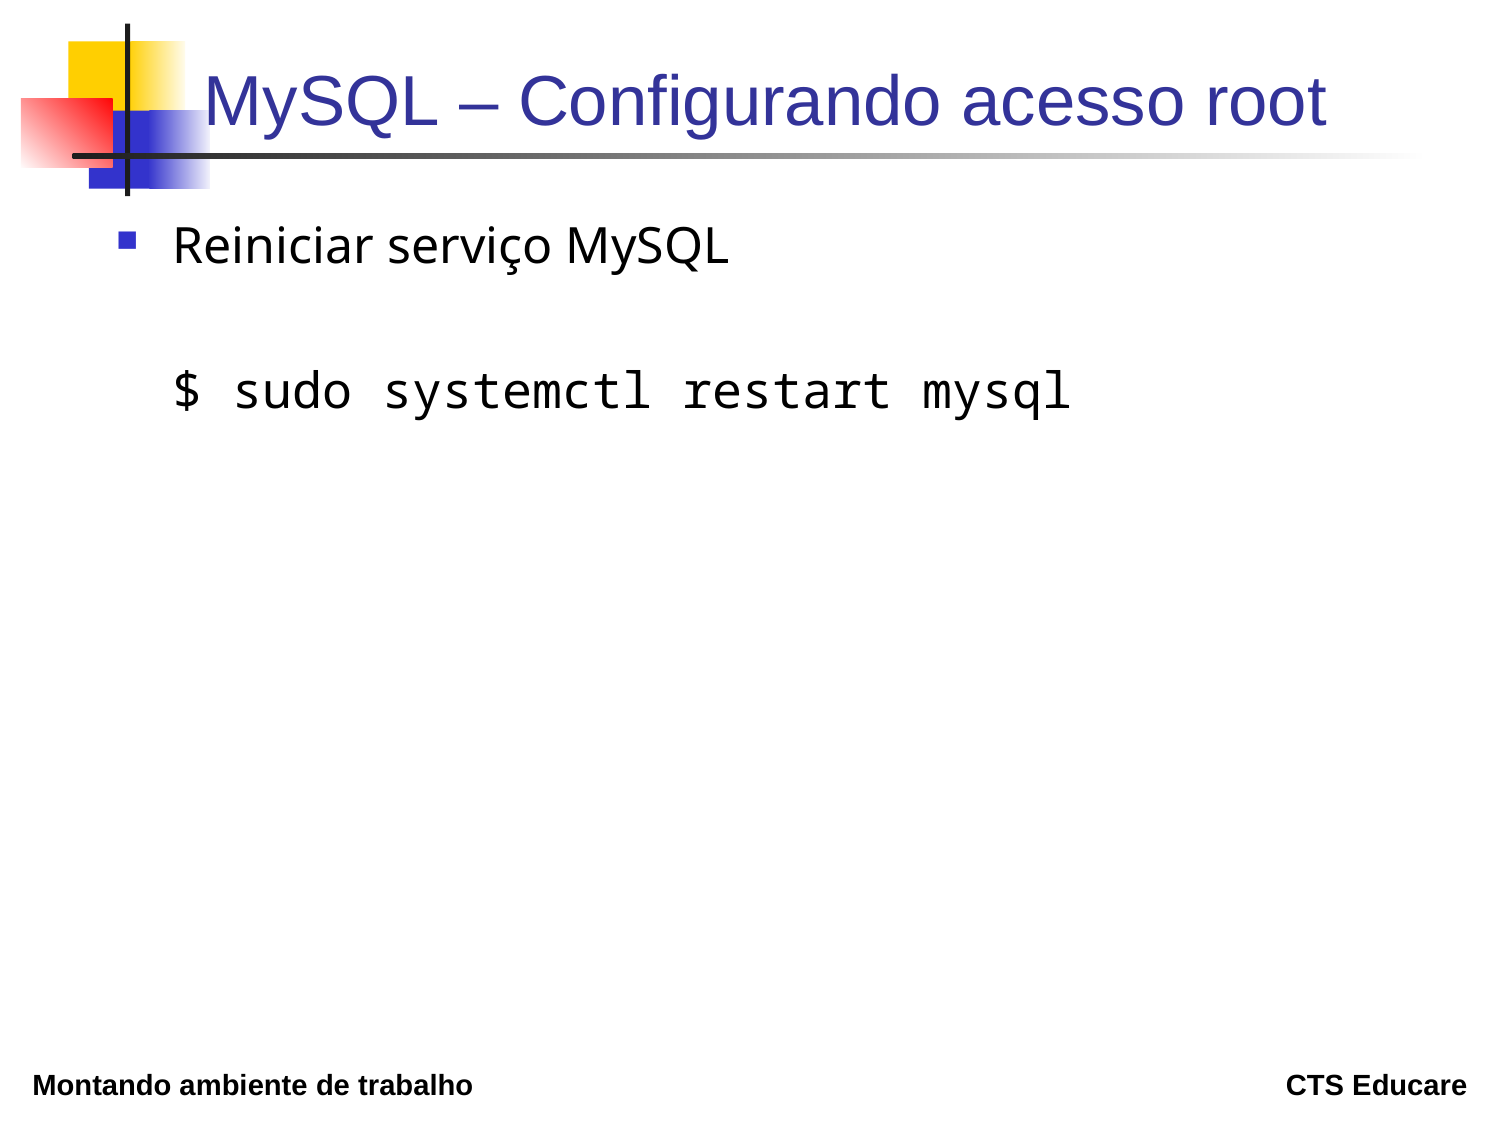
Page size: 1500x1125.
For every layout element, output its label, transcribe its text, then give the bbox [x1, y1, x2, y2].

title MySQL – Configurando acesso root [188, 46, 1468, 149]
list Reiniciar serviço MySQL $ sudo systemctl restart mysql [100, 206, 1447, 1024]
